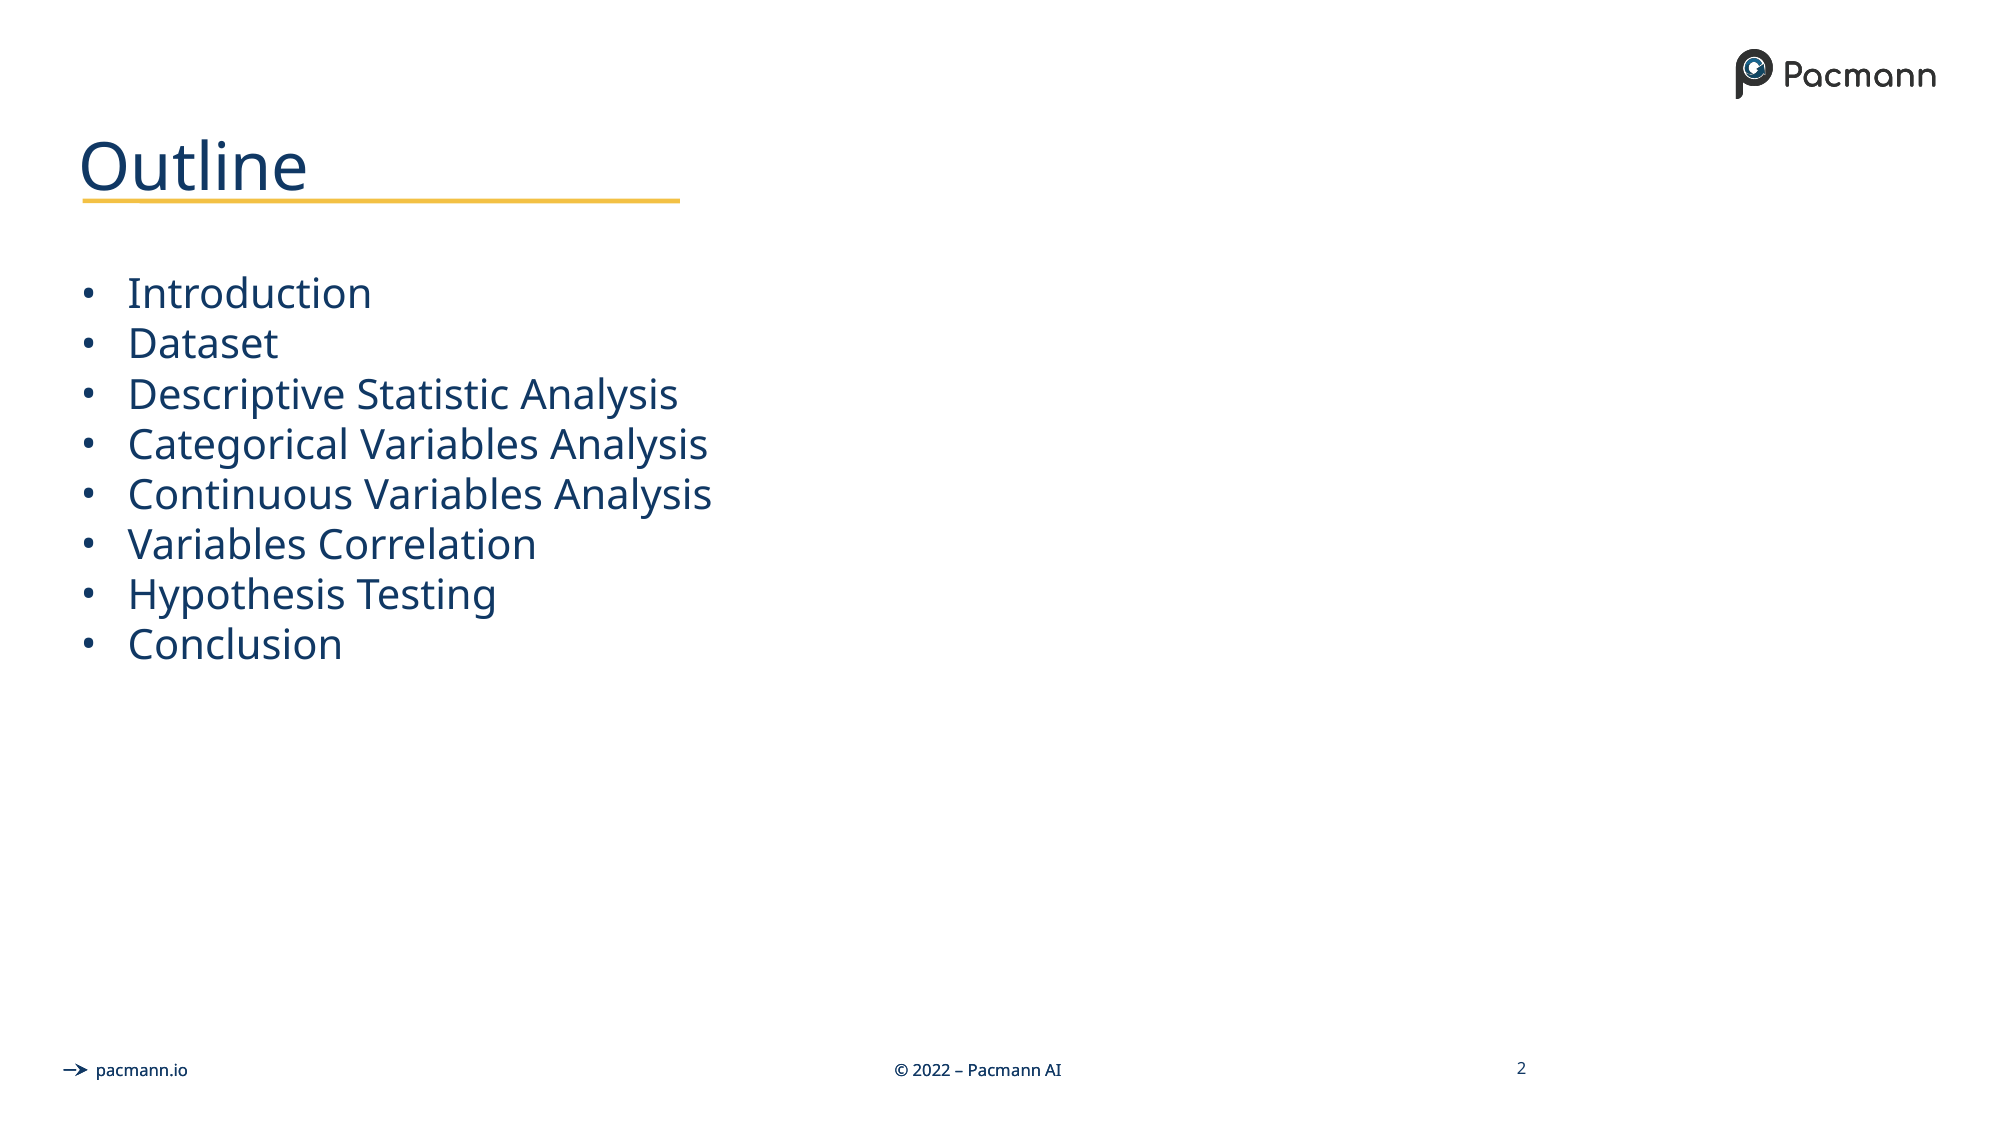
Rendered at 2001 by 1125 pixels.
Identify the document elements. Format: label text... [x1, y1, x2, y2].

title Outline [63, 59, 1935, 278]
text_box Introduction Dataset Descriptive Statistic Analysis Categorical Variables Analysis Continuous Variables Analysis Variables Correlation Hypothesis Testing Conclusion [65, 259, 1934, 676]
picture [1707, 36, 1966, 112]
